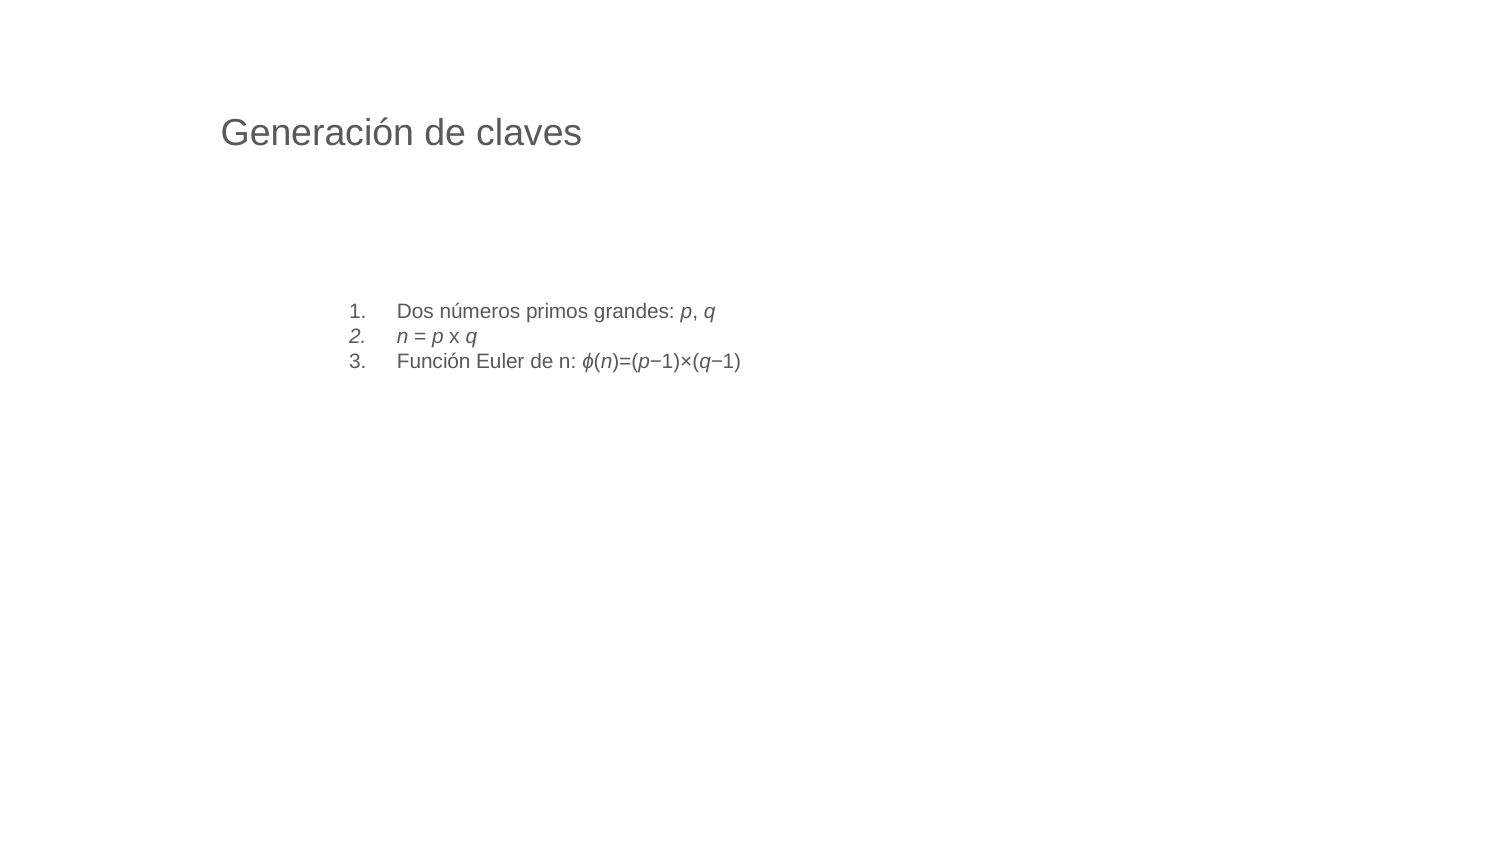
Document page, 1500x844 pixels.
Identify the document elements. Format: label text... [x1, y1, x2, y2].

text_box Dos números primos grandes: p, q n = p x q Función Euler de n: ϕ(n)=(p−1)×(q−1) [306, 282, 879, 413]
text_box Generación de claves [205, 93, 669, 169]
